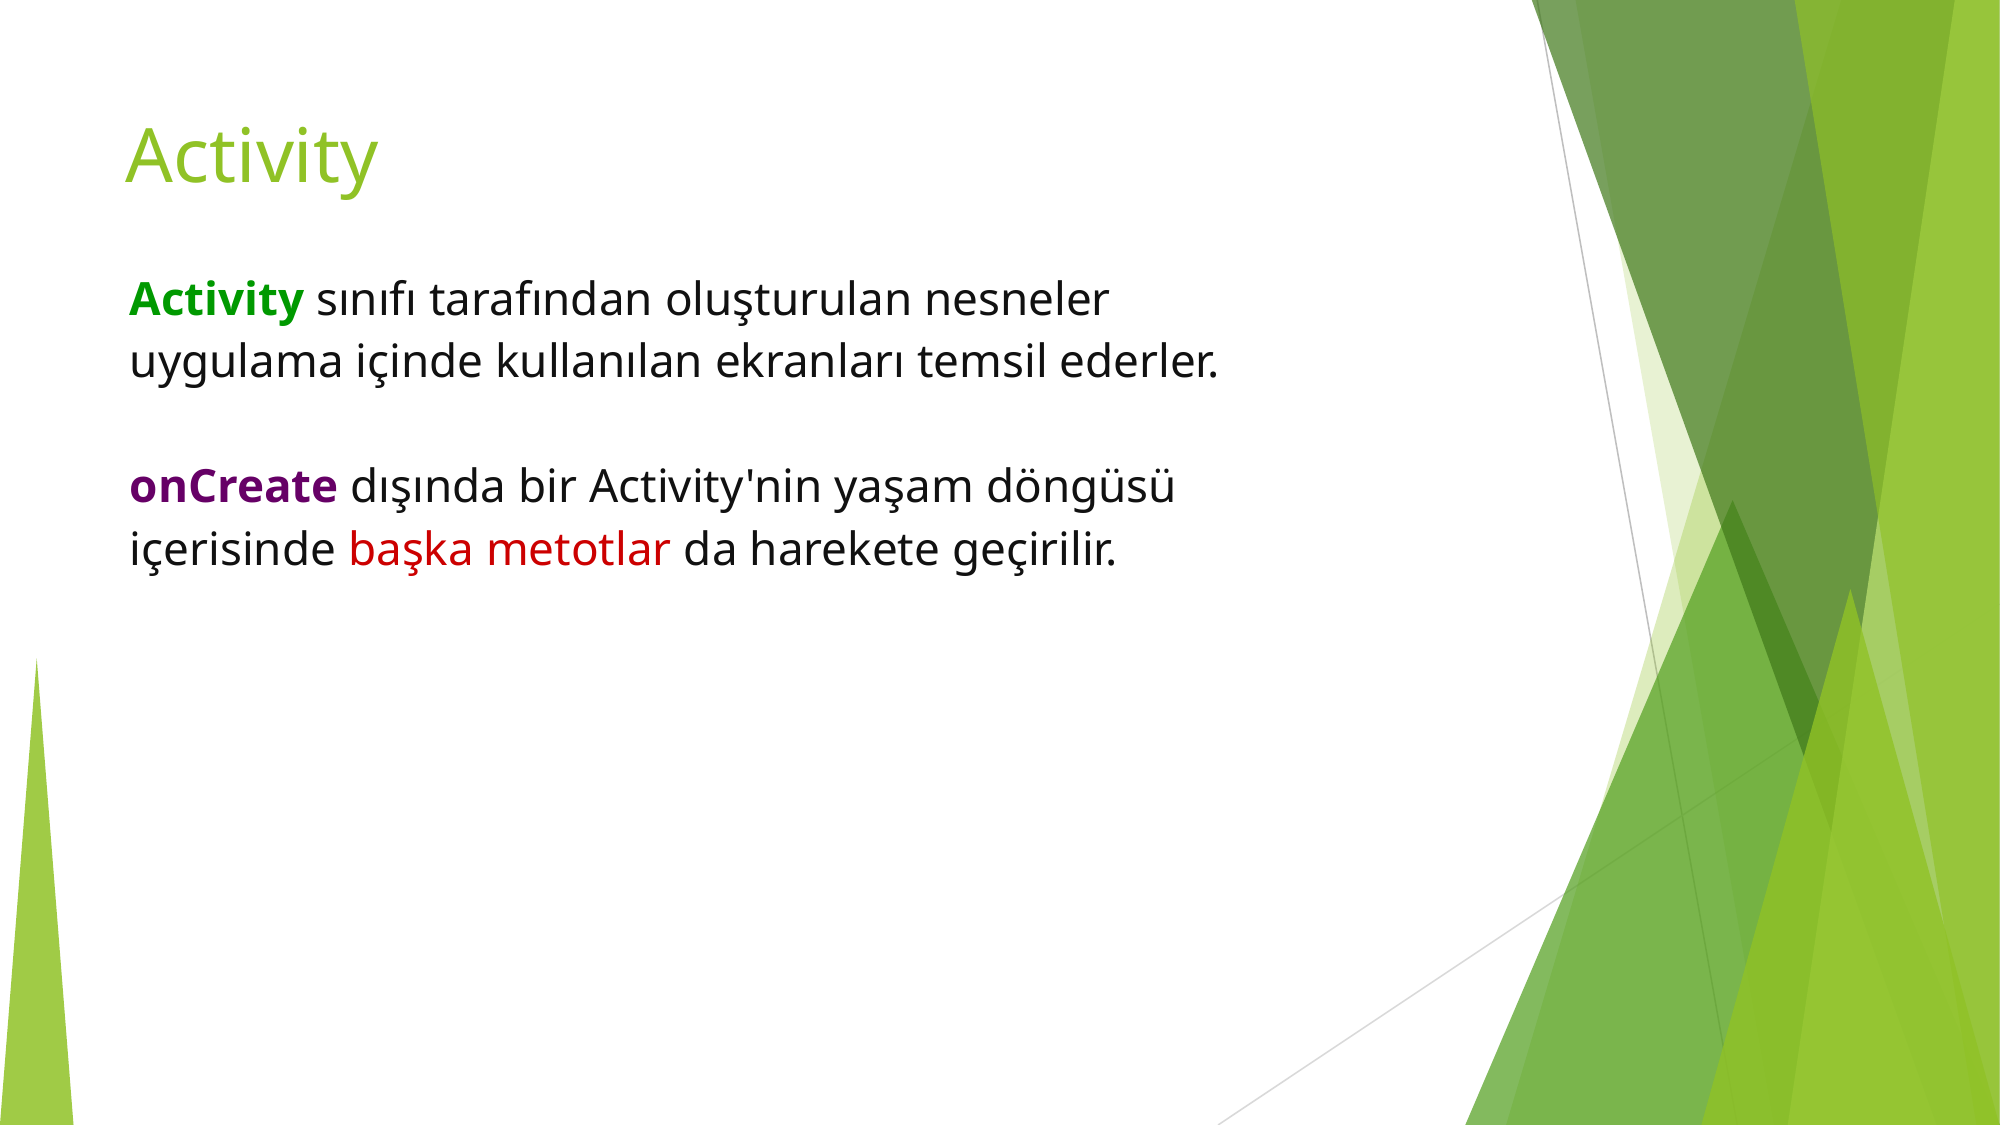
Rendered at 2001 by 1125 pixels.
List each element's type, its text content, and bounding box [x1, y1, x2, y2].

text_box Activity sınıfı tarafından oluşturulan nesneler uygulama içinde kullanılan ekranları temsil ederler. onCreate dışında bir Activity'nin yaşam döngüsü içerisinde başka metotlar da harekete geçirilir. [129, 288, 1335, 745]
title Activity [111, 99, 1522, 317]
